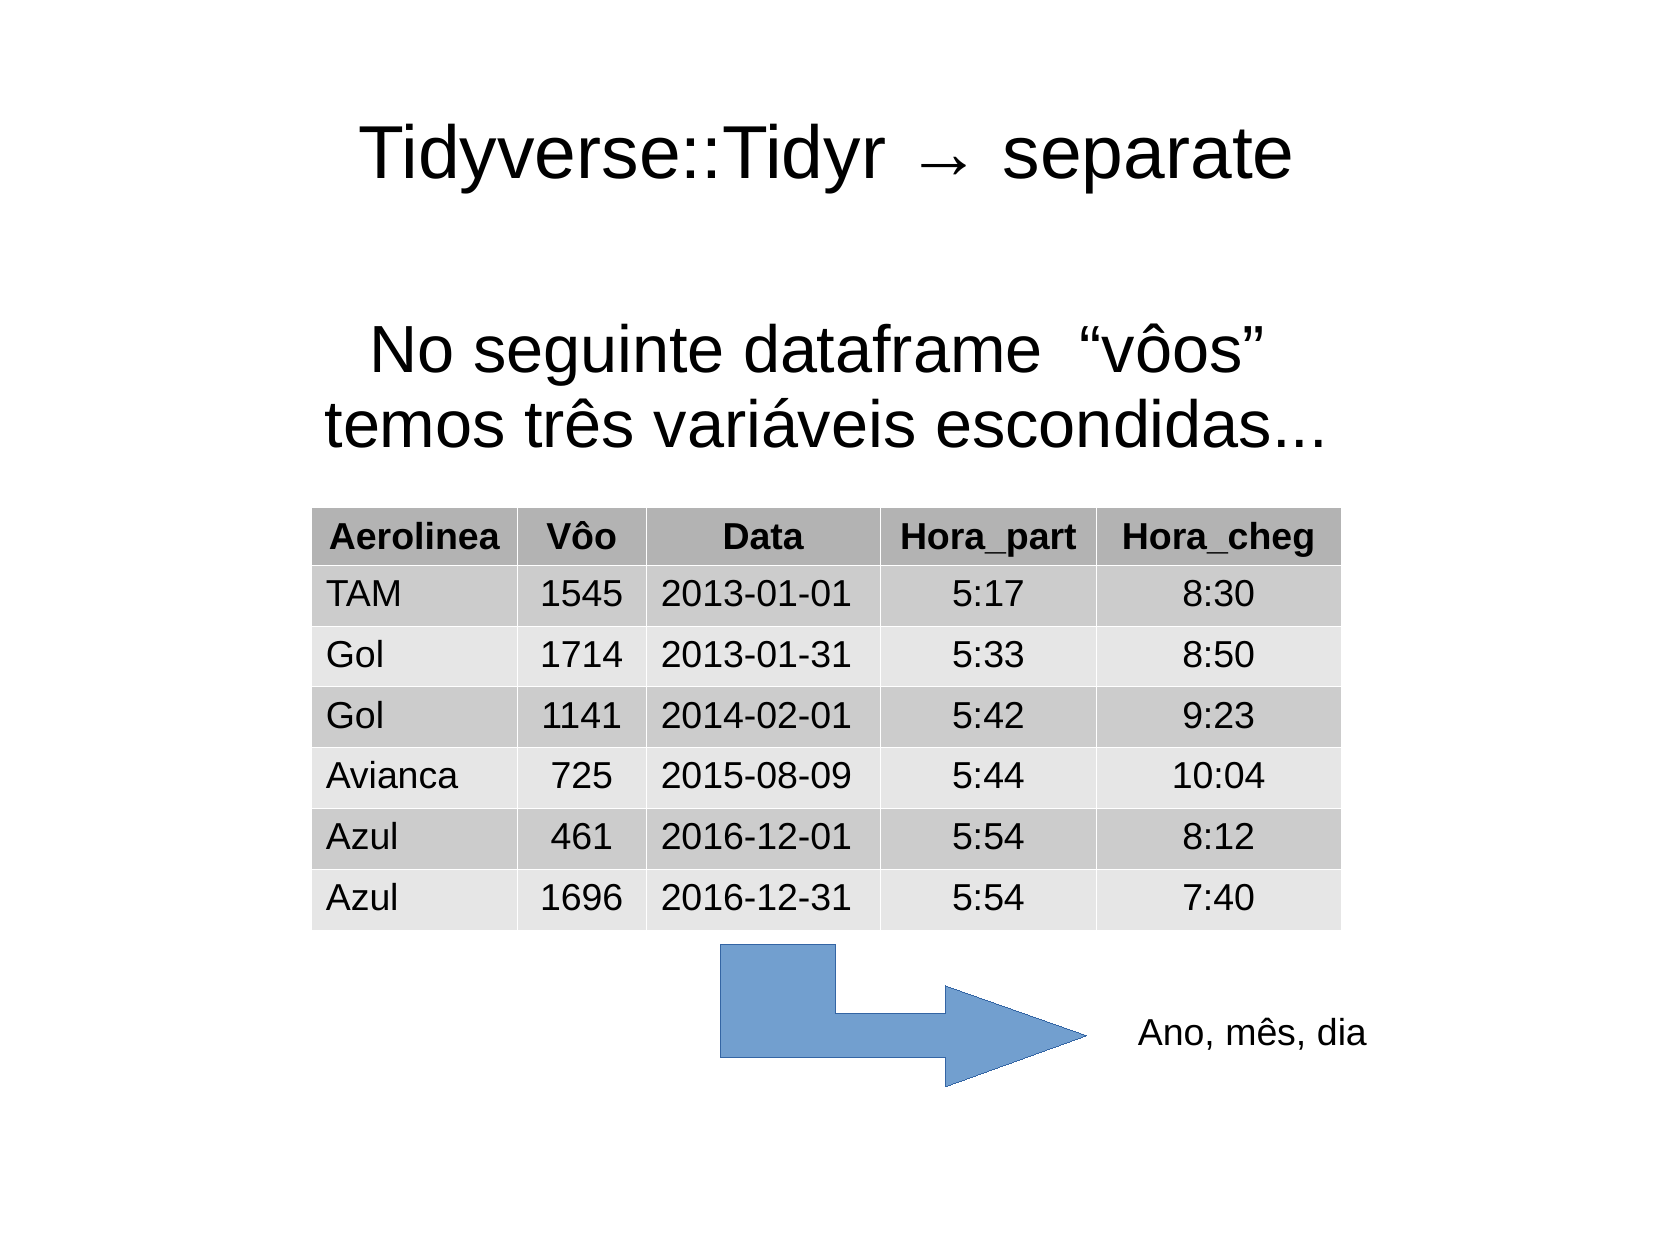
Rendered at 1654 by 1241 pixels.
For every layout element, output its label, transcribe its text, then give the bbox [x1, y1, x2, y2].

table_header Data [647, 508, 880, 565]
table_cell 8:30 [1097, 566, 1341, 626]
table_cell 5:42 [881, 687, 1096, 747]
table_cell 725 [518, 748, 646, 808]
text_box Ano, mês, dia [1123, 1003, 1382, 1061]
table_cell 1696 [518, 870, 646, 930]
table_cell 5:54 [881, 809, 1096, 869]
table_cell 2013-01-31 [647, 627, 880, 686]
table_header Hora_part [881, 508, 1096, 565]
table_cell Azul [312, 809, 517, 869]
table_cell 8:12 [1097, 809, 1341, 869]
table_cell 9:23 [1097, 687, 1341, 747]
table_cell 2016-12-01 [647, 809, 880, 869]
table_cell 2015-08-09 [647, 748, 880, 808]
text_box [720, 944, 1087, 1087]
table_cell 7:40 [1097, 870, 1341, 930]
table_cell 10:04 [1097, 748, 1341, 808]
table_cell 2016-12-31 [647, 870, 880, 930]
table_cell Gol [312, 627, 517, 686]
table_cell Avianca [312, 748, 517, 808]
table_header Vôo [518, 508, 646, 565]
table_cell 8:50 [1097, 627, 1341, 686]
subtitle No seguinte dataframe “vôos” temos três variáveis escondidas... [82, 275, 1571, 500]
table_cell 5:33 [881, 627, 1096, 686]
table_cell 2014-02-01 [647, 687, 880, 747]
table_cell 2013-01-01 [647, 566, 880, 626]
table_cell Gol [312, 687, 517, 747]
table_cell 1545 [518, 566, 646, 626]
table_cell TAM [312, 566, 517, 626]
table_cell 5:54 [881, 870, 1096, 930]
table_cell 5:17 [881, 566, 1096, 626]
table_header Aerolinea [312, 508, 517, 565]
table_cell 461 [518, 809, 646, 869]
table_cell Azul [312, 870, 517, 930]
table_header Hora_cheg [1097, 508, 1341, 565]
table_cell 5:44 [881, 748, 1096, 808]
table_cell 1714 [518, 627, 646, 686]
title Tidyverse::Tidyr → separate [82, 49, 1571, 257]
table_cell 1141 [518, 687, 646, 747]
